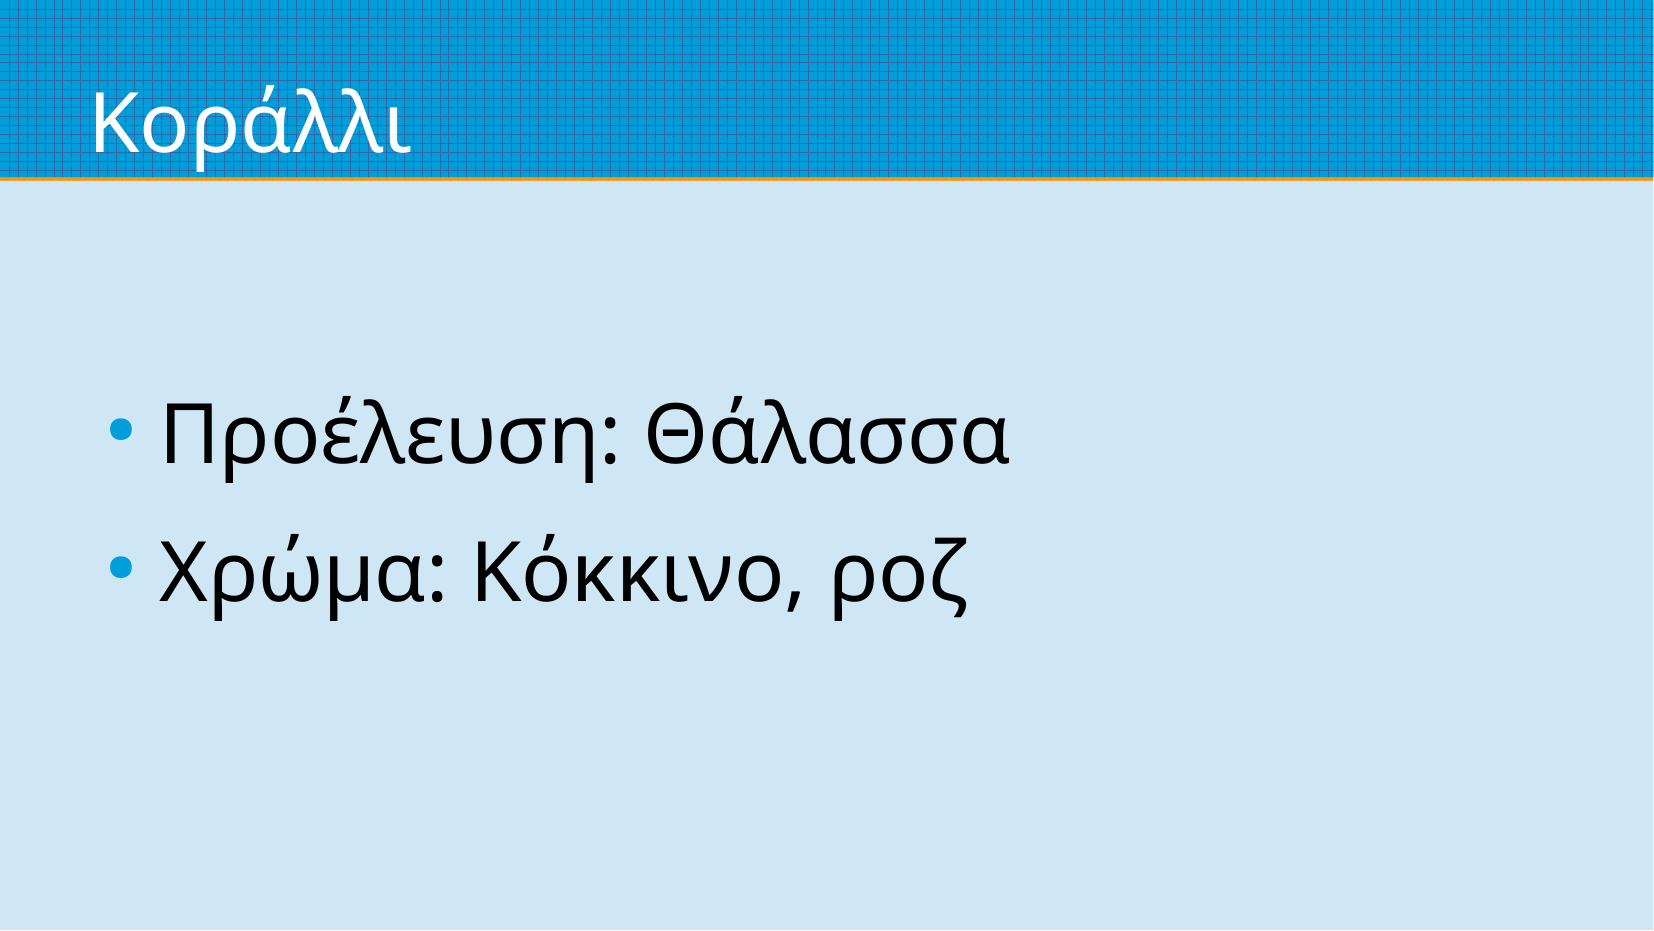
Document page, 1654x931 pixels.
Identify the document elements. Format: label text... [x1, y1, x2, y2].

title Κοράλλι [88, 14, 1565, 178]
list Προέλευση: Θάλασσα Χρώμα: Κόκκινο, ροζ [88, 236, 1565, 813]
